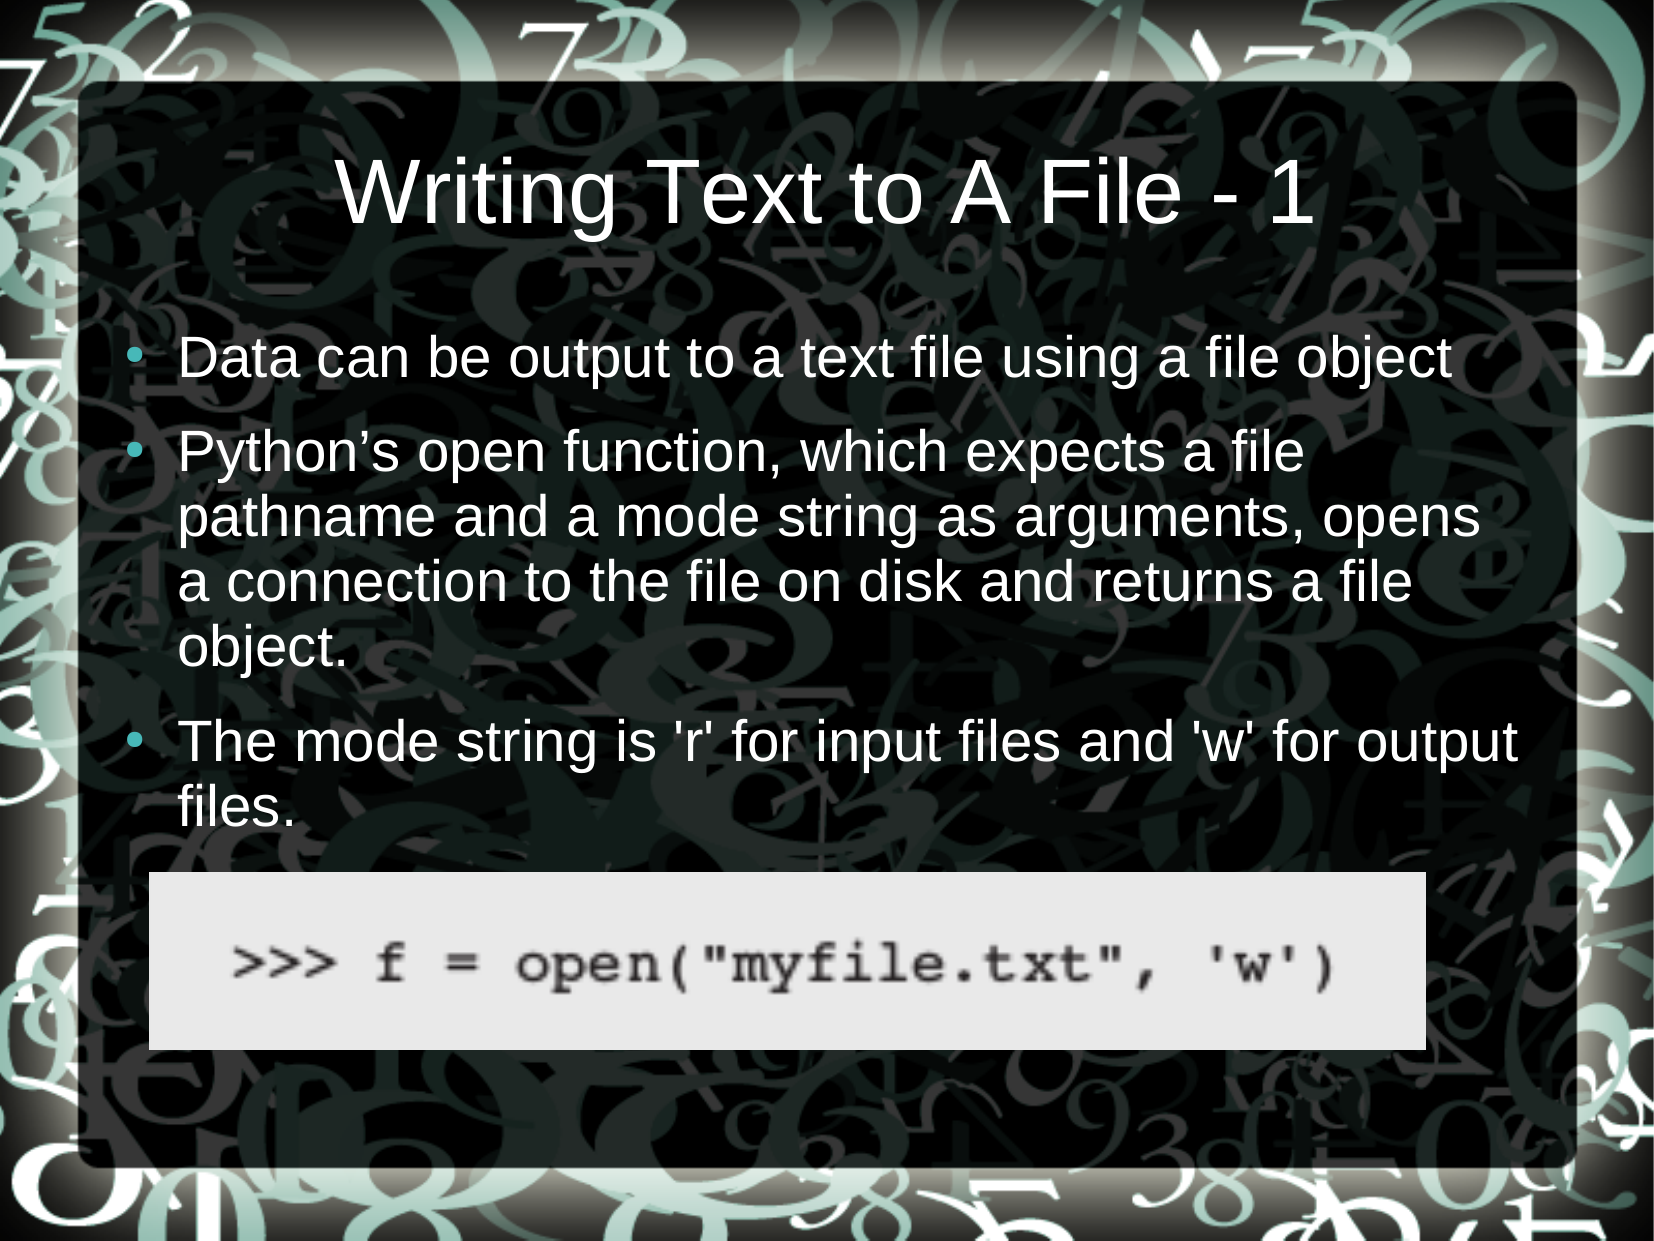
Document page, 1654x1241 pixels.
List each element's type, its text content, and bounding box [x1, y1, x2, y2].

title Writing Text to A File - 1 [82, 88, 1571, 296]
list Data can be output to a text file using a file object Python’s open function, which expects a file pathname and a mode string as arguments, opens a connection to the file on disk and returns a file object. The mode string is 'r' for input files and 'w' for output files. [106, 324, 1530, 921]
picture [0, 0, 1654, 1241]
